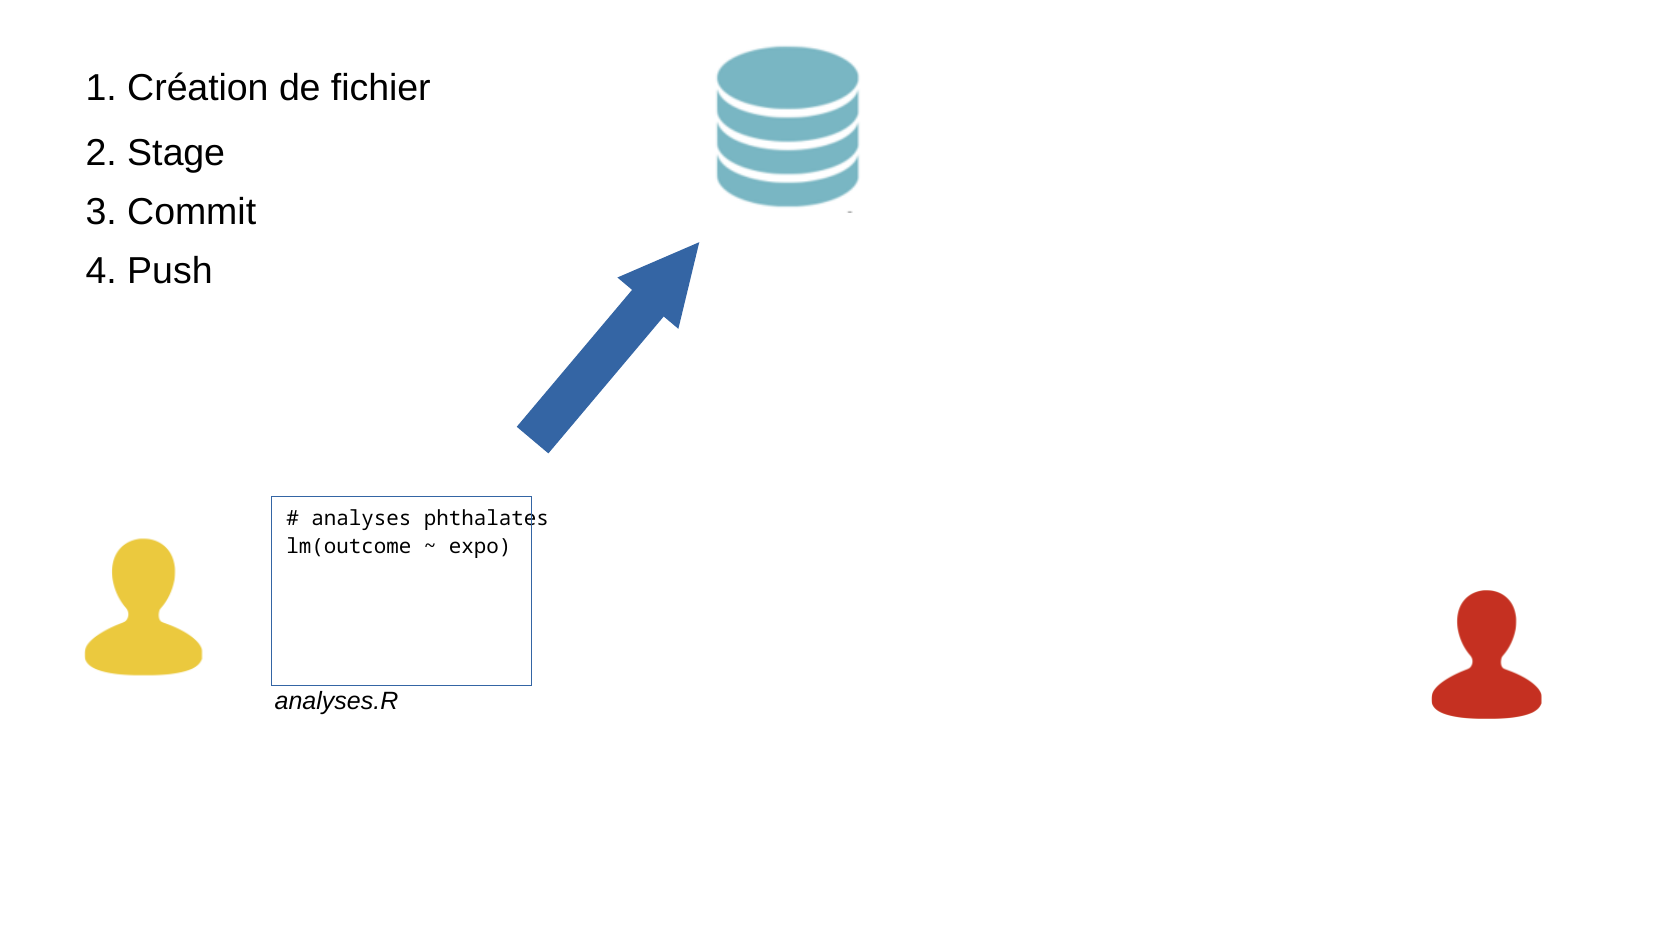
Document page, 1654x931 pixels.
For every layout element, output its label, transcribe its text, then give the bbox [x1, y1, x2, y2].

text_box 3. Commit [70, 183, 272, 240]
text_box 1. Création de fichier [70, 59, 446, 116]
picture [1429, 584, 1548, 721]
text_box 4. Push [70, 242, 228, 299]
text_box analyses.R [259, 679, 414, 722]
text_box # analyses phthalates lm(outcome ~ expo) [532, 496, 638, 566]
picture [694, 36, 875, 213]
text_box # analyses phthalates lm(outcome ~ expo) [272, 497, 531, 566]
picture [82, 531, 209, 683]
text_box 2. Stage [70, 124, 241, 181]
